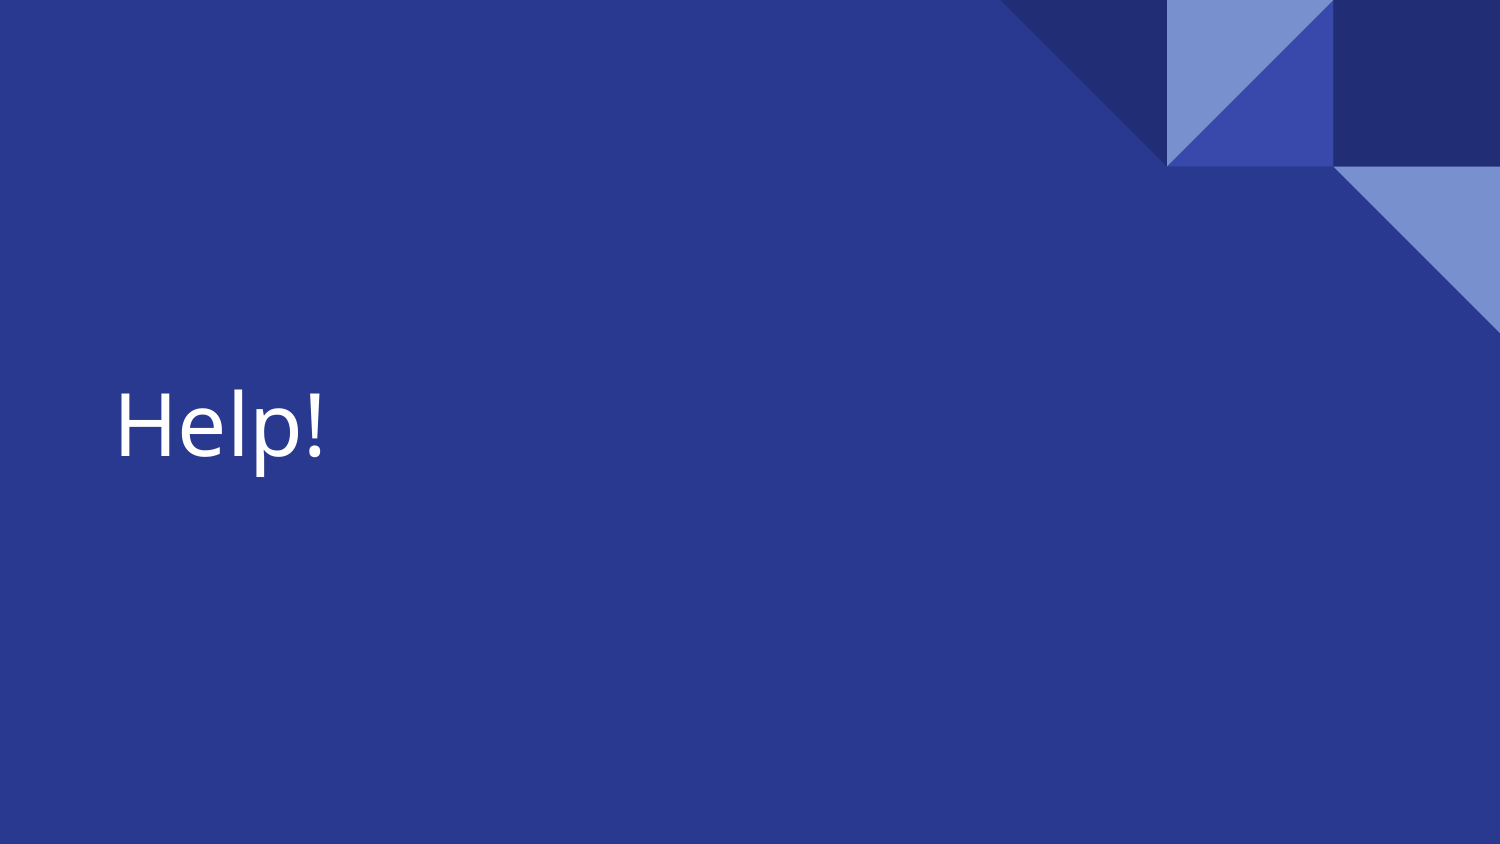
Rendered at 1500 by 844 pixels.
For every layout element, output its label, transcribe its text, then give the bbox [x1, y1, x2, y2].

title Help! [98, 353, 1447, 491]
